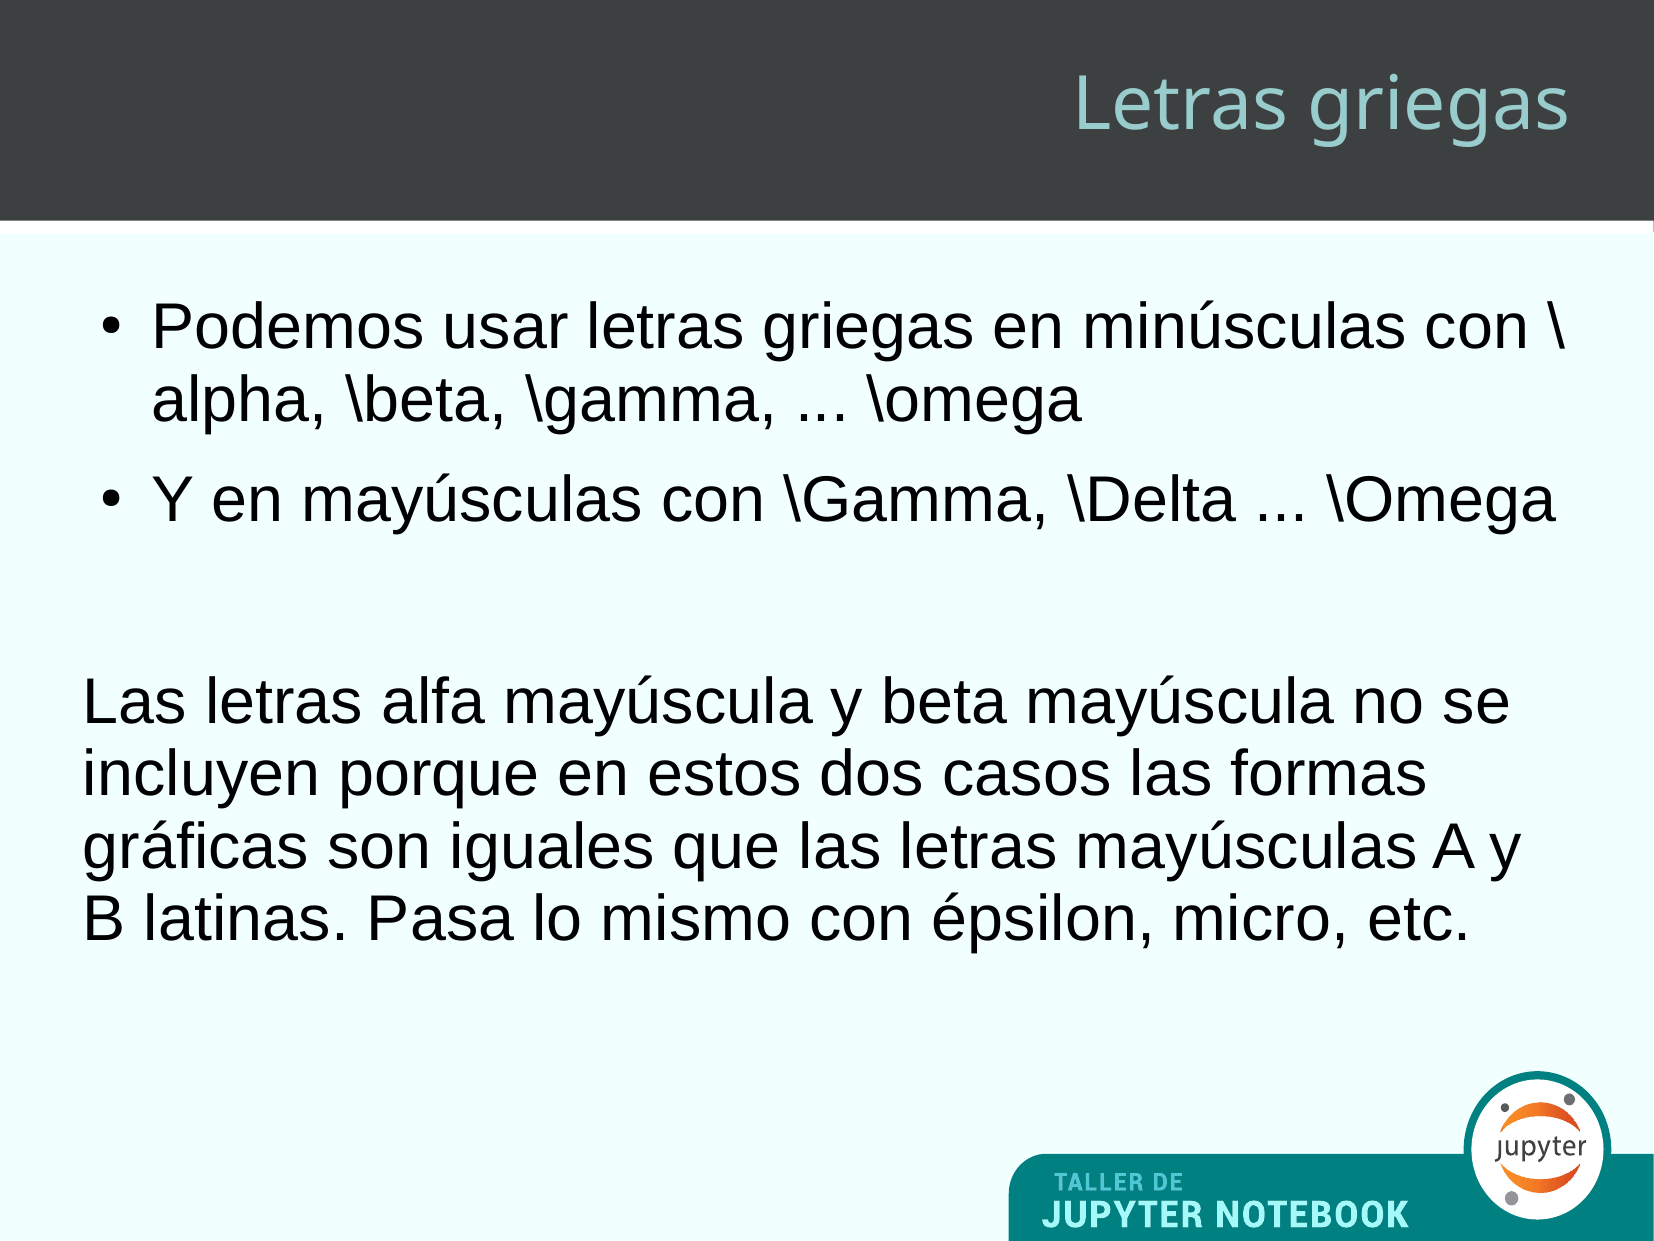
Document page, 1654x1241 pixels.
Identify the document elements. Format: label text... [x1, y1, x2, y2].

title Letras griegas [82, 49, 1571, 257]
list Podemos usar letras griegas en minúsculas con \alpha, \beta, \gamma, ... \omega Y en mayúsculas con \Gamma, \Delta ... \Omega Las letras alfa mayúscula y beta mayúscula no se incluyen porque en estos dos casos las formas gráficas son iguales que las letras mayúsculas A y B latinas. Pasa lo mismo con épsilon, micro, etc. [82, 290, 1571, 1010]
